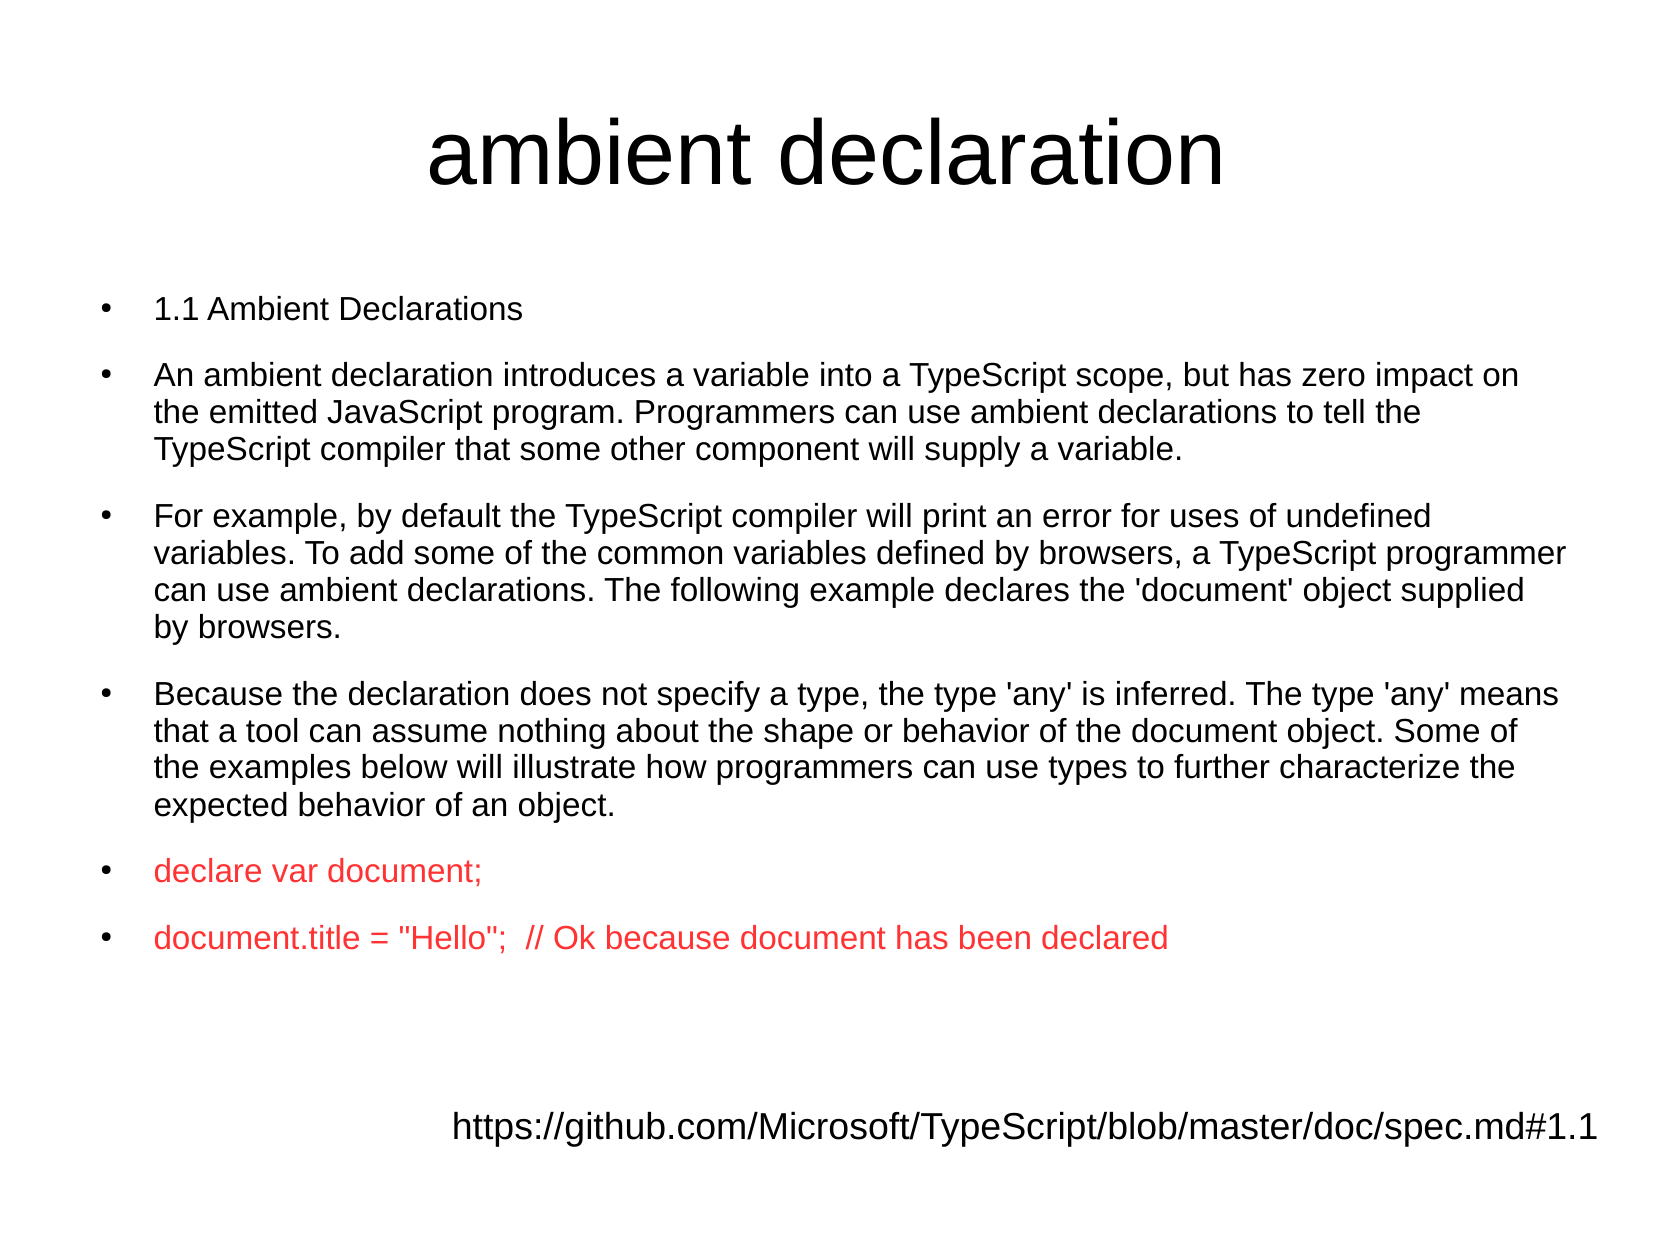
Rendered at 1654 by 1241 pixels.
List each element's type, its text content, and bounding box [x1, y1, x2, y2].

title ambient declaration [82, 49, 1571, 257]
list 1.1 Ambient Declarations An ambient declaration introduces a variable into a TypeScript scope, but has zero impact on the emitted JavaScript program. Programmers can use ambient declarations to tell the TypeScript compiler that some other component will supply a variable. For example, by default the TypeScript compiler will print an error for uses of undefined variables. To add some of the common variables defined by browsers, a TypeScript programmer can use ambient declarations. The following example declares the 'document' object supplied by browsers. Because the declaration does not specify a type, the type 'any' is inferred. The type 'any' means that a tool can assume nothing about the shape or behavior of the document object. Some of the examples below will illustrate how programmers can use types to further characterize the expected behavior of an object. declare var document; document.title = "Hello"; // Ok because document has been declared [82, 290, 1571, 1010]
text_box https://github.com/Microsoft/TypeScript/blob/master/doc/spec.md#1.1 [437, 1098, 1614, 1156]
